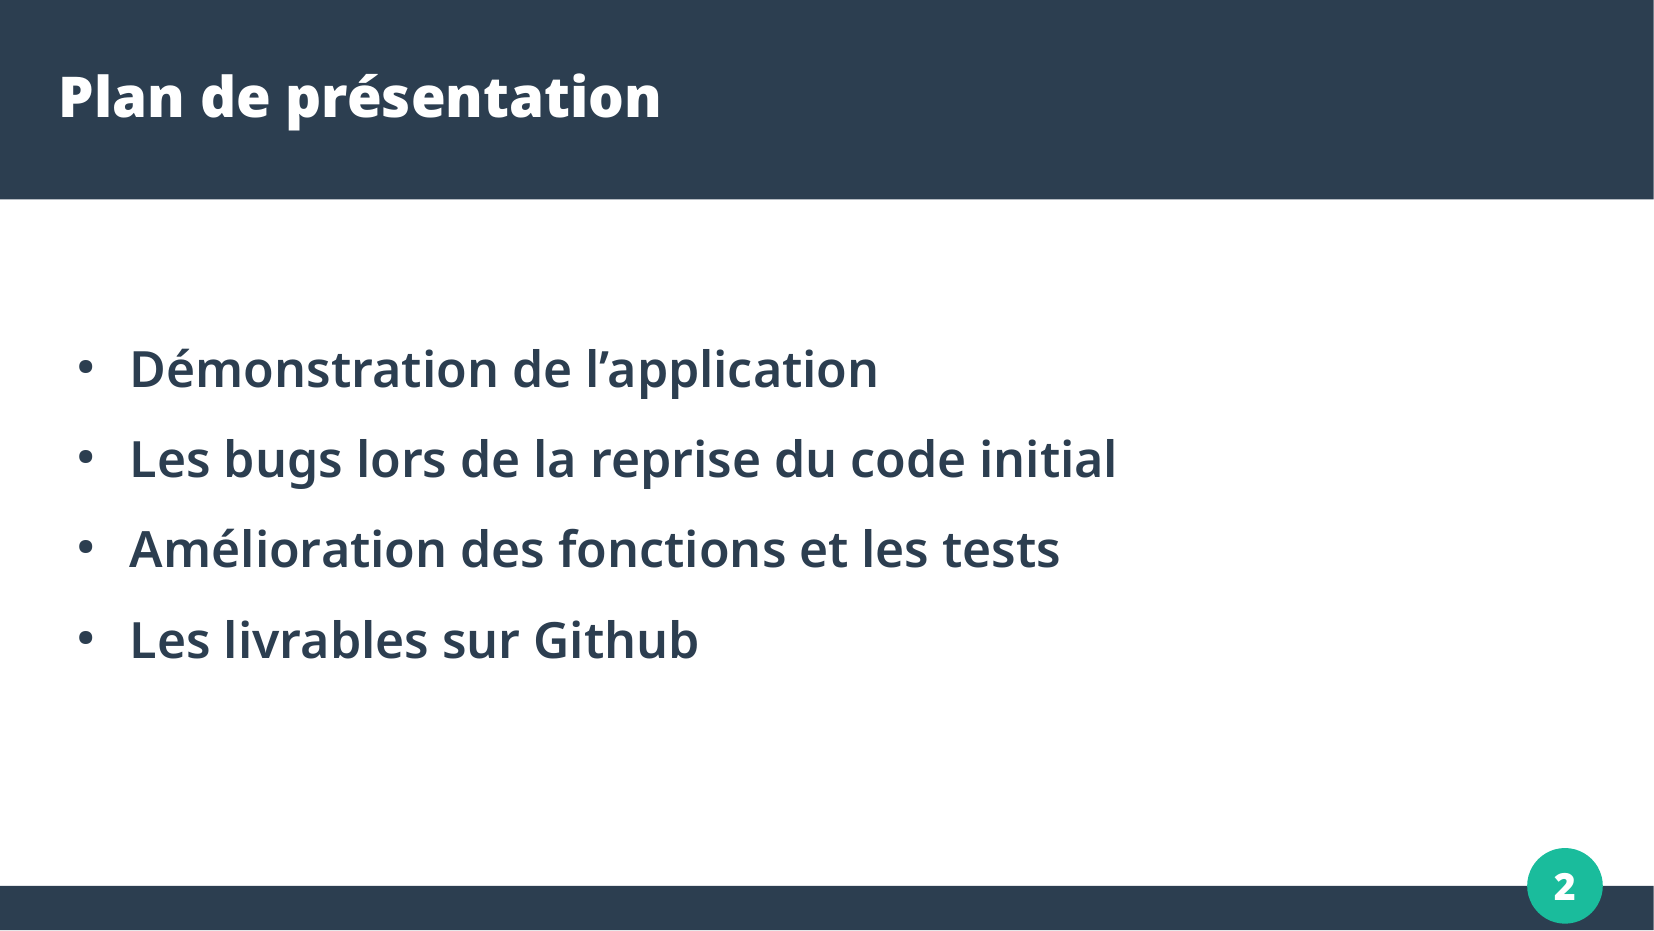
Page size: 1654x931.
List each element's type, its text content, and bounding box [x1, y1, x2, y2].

title Plan de présentation [59, 37, 1595, 156]
list Démonstration de l’application Les bugs lors de la reprise du code initial Amélioration des fonctions et les tests Les livrables sur Github [59, 243, 1595, 864]
